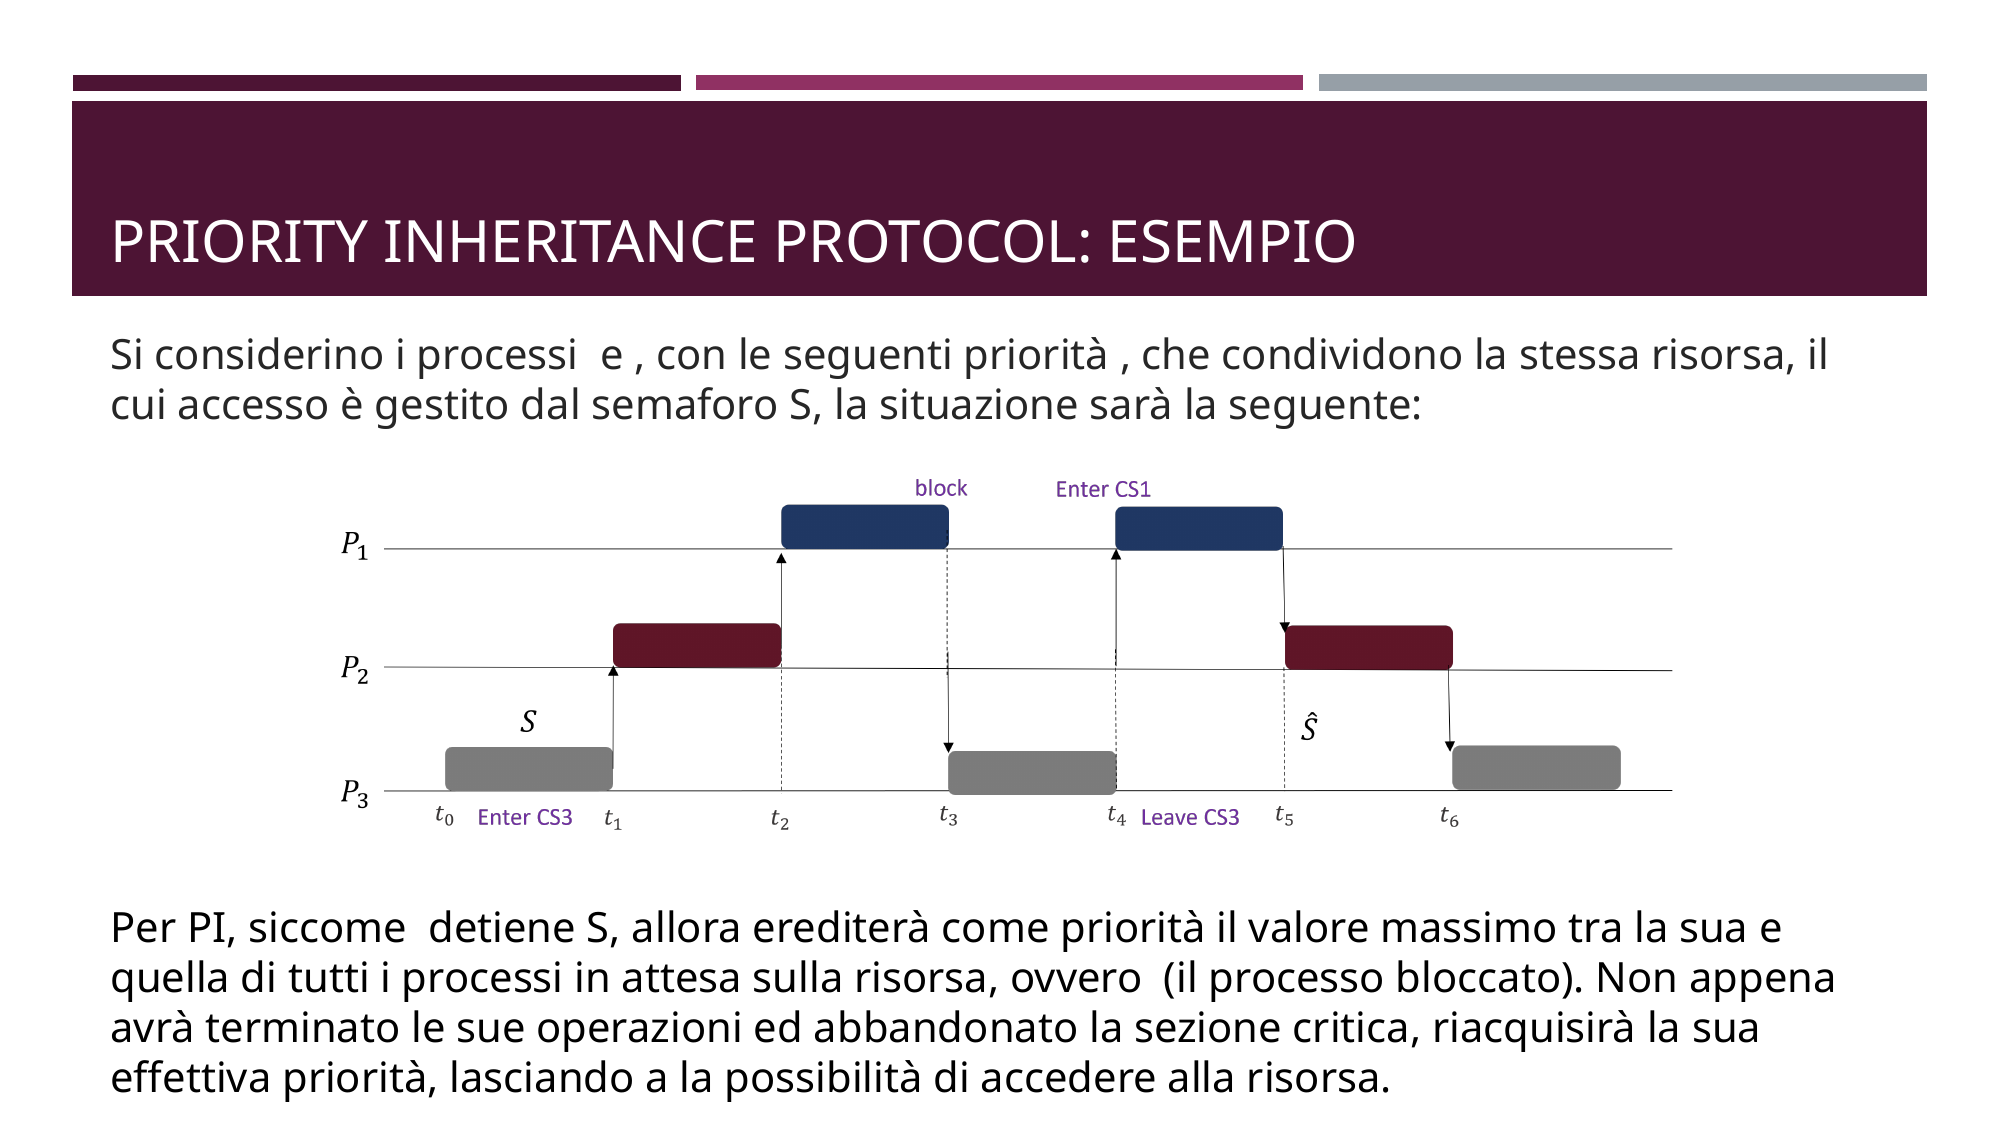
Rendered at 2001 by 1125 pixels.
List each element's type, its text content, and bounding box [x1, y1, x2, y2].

picture [327, 465, 1673, 846]
text_box Per PI, siccome detiene S, allora erediterà come priorità il valore massimo tra la sua e quella di tutti i processi in attesa sulla risorsa, ovvero (il processo bloccato). Non appena avrà terminato le sue operazioni ed abbandonato la sezione critica, riacquisirà la sua effettiva priorità, lasciando a la possibilità di accedere alla risorsa. [95, 893, 1905, 1111]
text_box Si considerino i processi e , con le seguenti priorità , che condividono la stessa risorsa, il cui accesso è gestito dal semaforo S, la situazione sarà la seguente: [95, 320, 1905, 437]
title Priority inheritance protocol: esempio [95, 115, 1905, 282]
